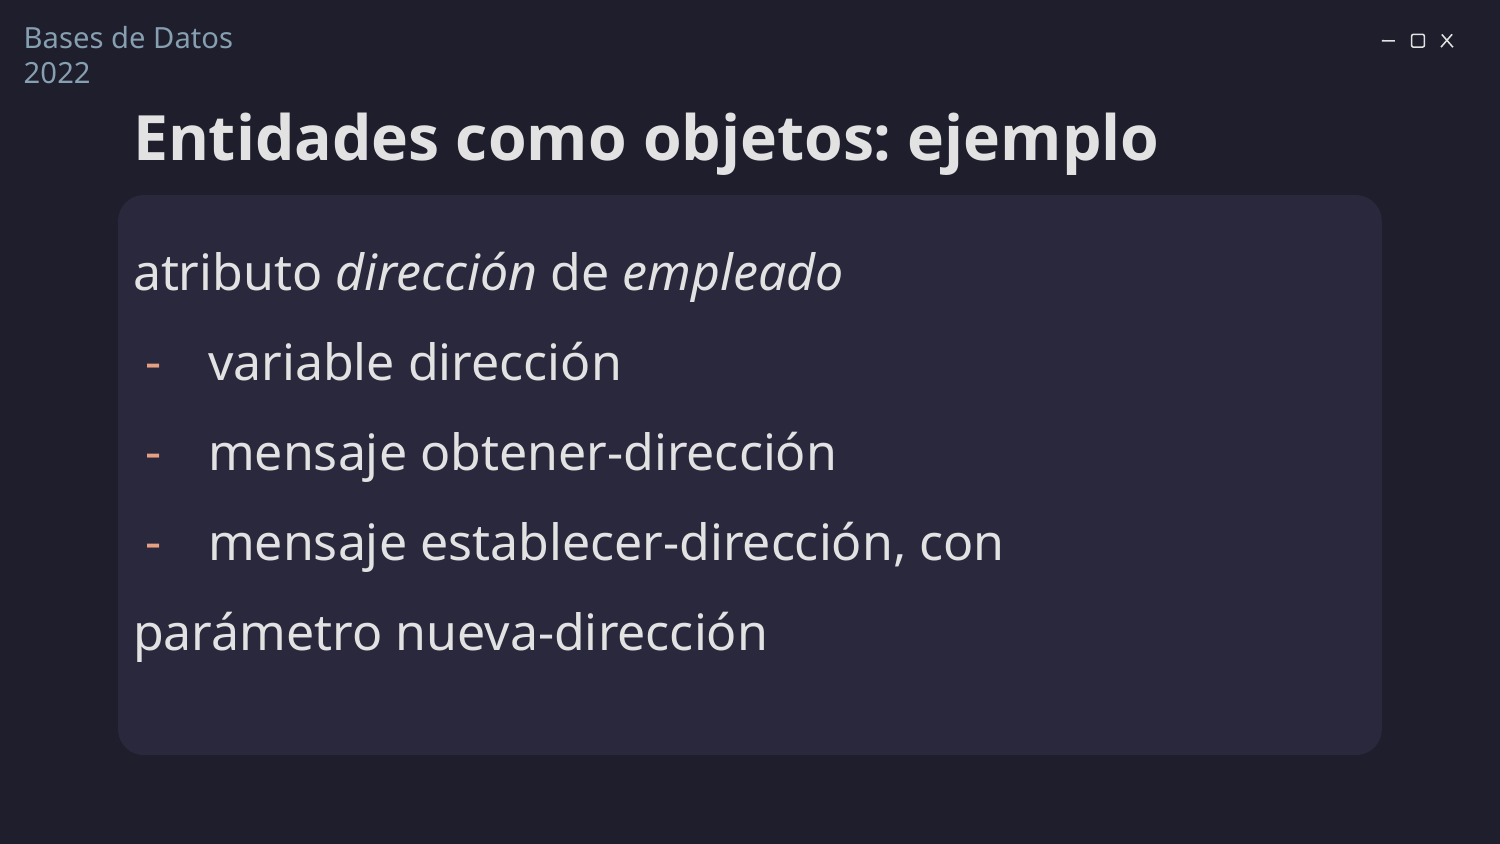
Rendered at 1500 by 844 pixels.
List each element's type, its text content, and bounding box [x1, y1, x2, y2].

title Entidades como objetos: ejemplo [118, 88, 1382, 183]
list atributo dirección de empleado variable dirección mensaje obtener-dirección mensaje establecer-dirección, con parámetro nueva-dirección [118, 195, 1382, 750]
